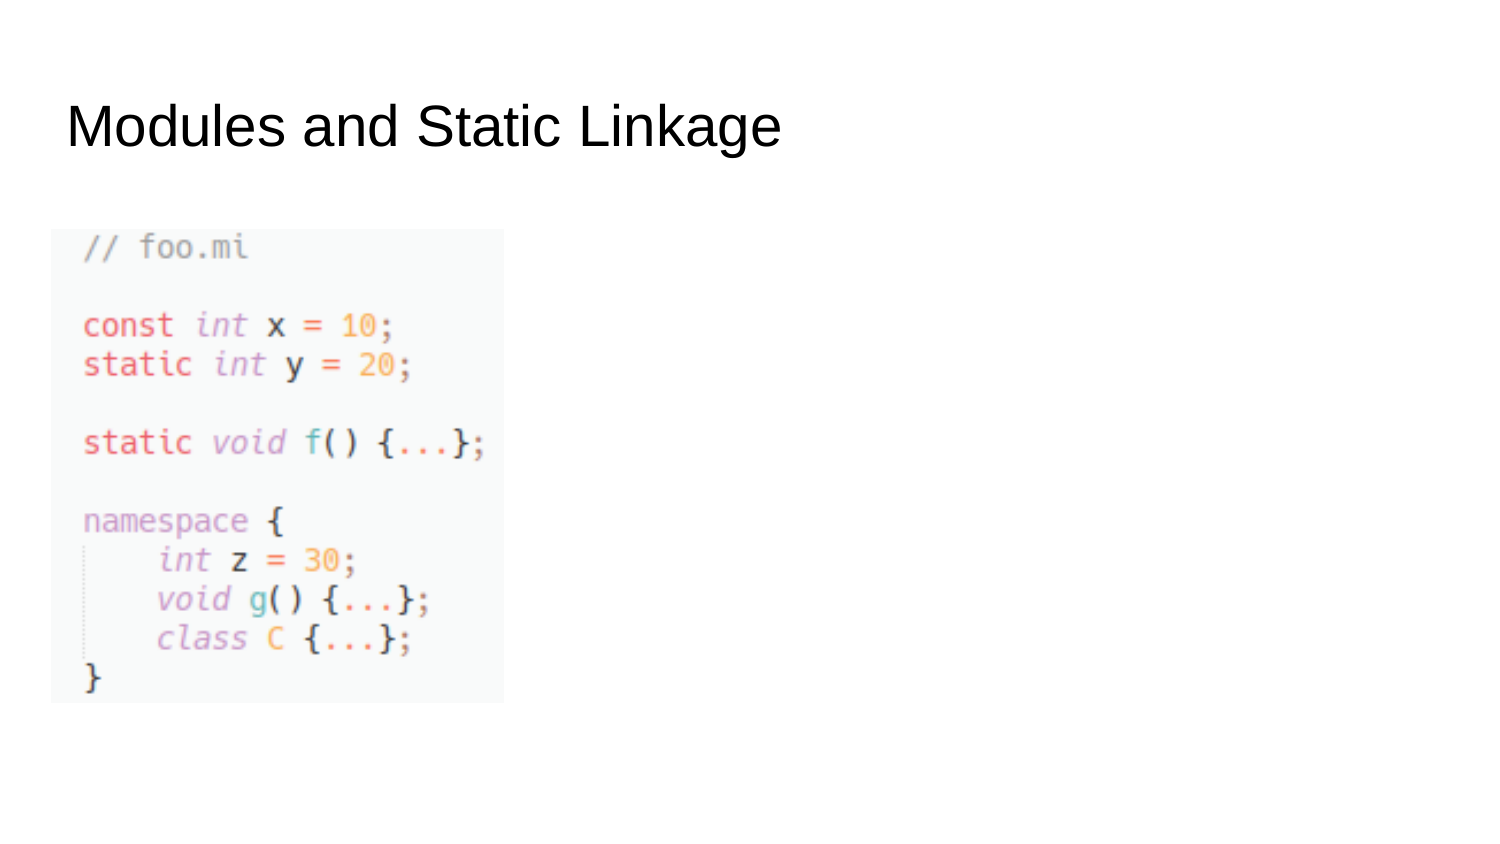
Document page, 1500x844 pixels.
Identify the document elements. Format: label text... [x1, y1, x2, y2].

title Modules and Static Linkage [51, 72, 1449, 167]
picture [51, 229, 504, 703]
